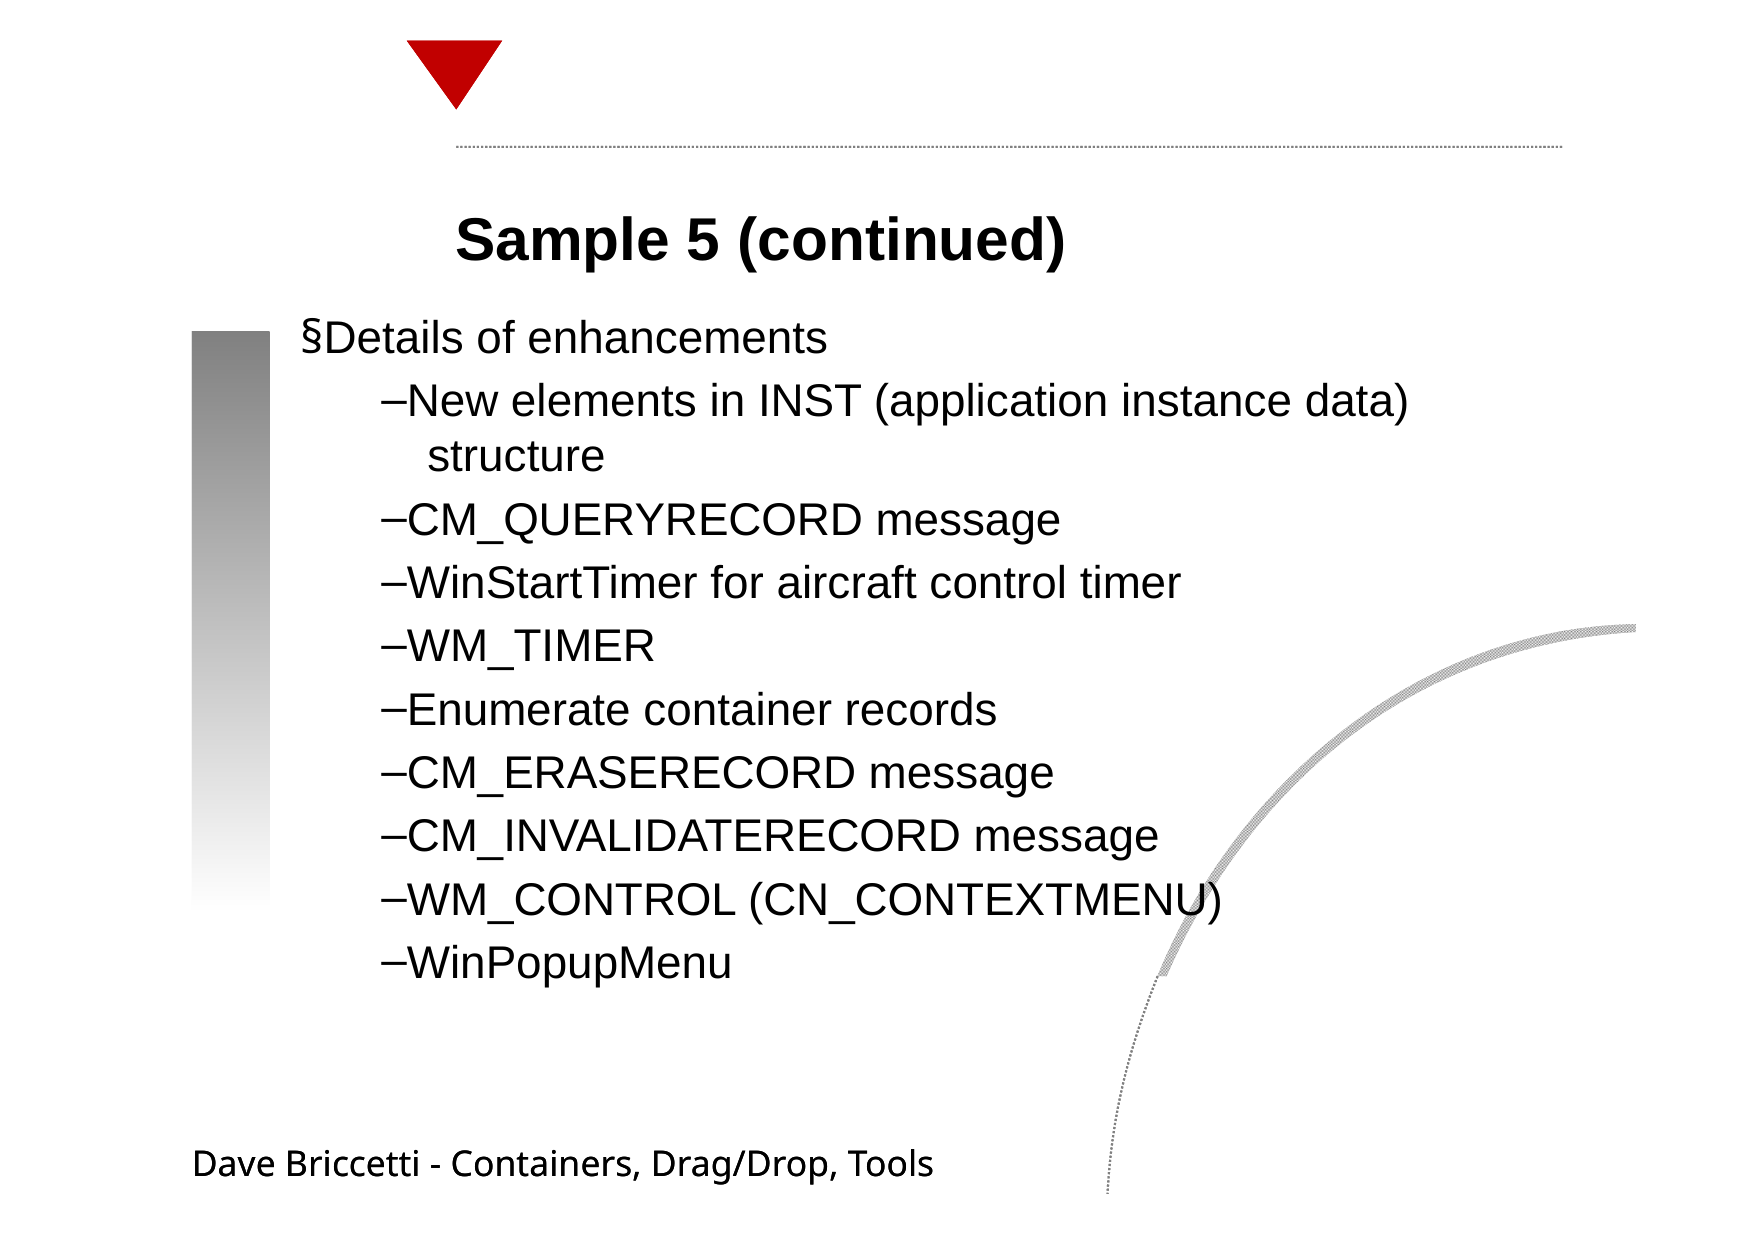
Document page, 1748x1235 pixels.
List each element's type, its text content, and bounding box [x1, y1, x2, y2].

text_box Sample 5 (continued) [455, 196, 1568, 277]
text_box [406, 40, 503, 110]
text_box [192, 332, 269, 911]
text_box [1561, 624, 1636, 642]
text_box Dave Briccetti - Containers, Drag/Drop, Tools [191, 1141, 1505, 1210]
text_box Details of enhancements New elements in INST (application instance data) structure CM_QUERYRECORD message WinStartTimer for aircraft control timer WM_TIMER Enumerate container records CM_ERASERECORD message CM_INVALIDATERECORD message WM_CONTROL (CN_CONTEXTMENU) WinPopupMenu [300, 307, 1561, 1123]
